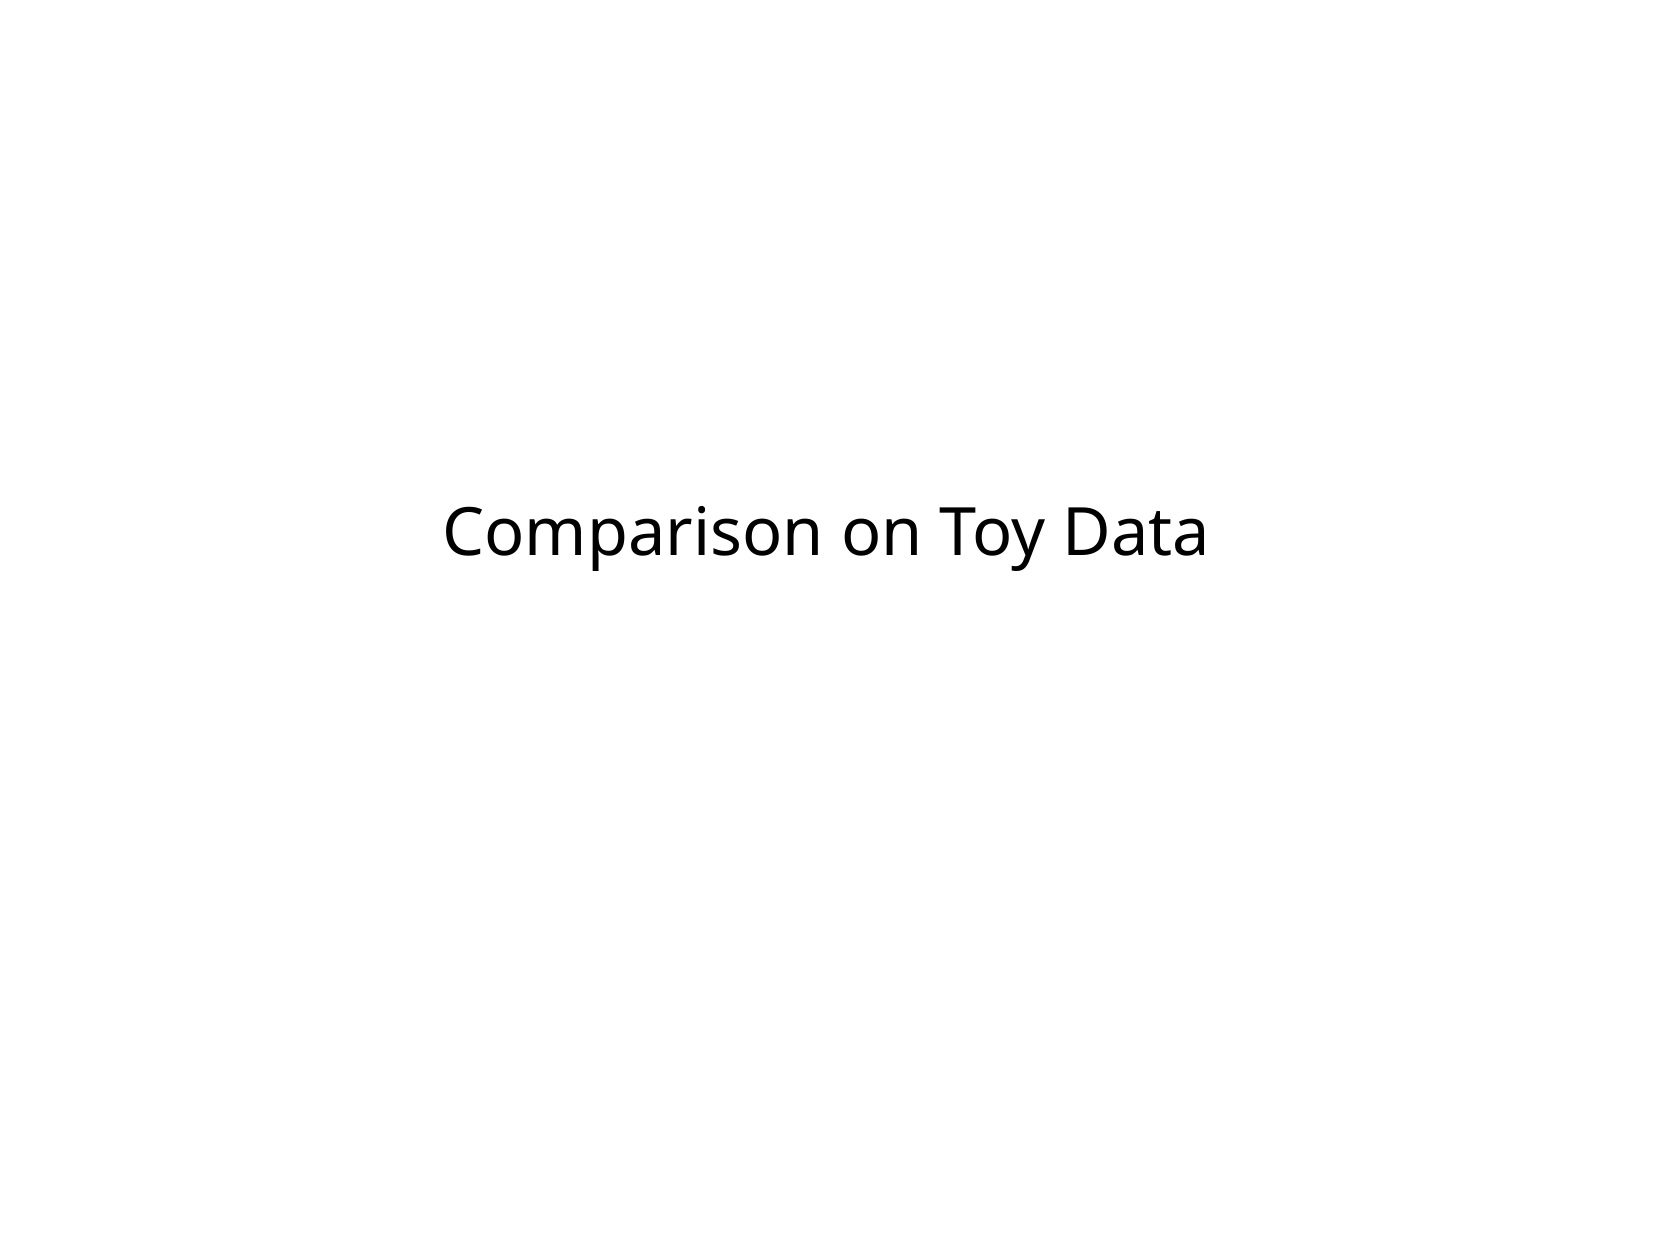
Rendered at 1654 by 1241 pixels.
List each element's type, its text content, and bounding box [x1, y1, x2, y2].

subtitle Comparison on Toy Data [82, 49, 1571, 1010]
